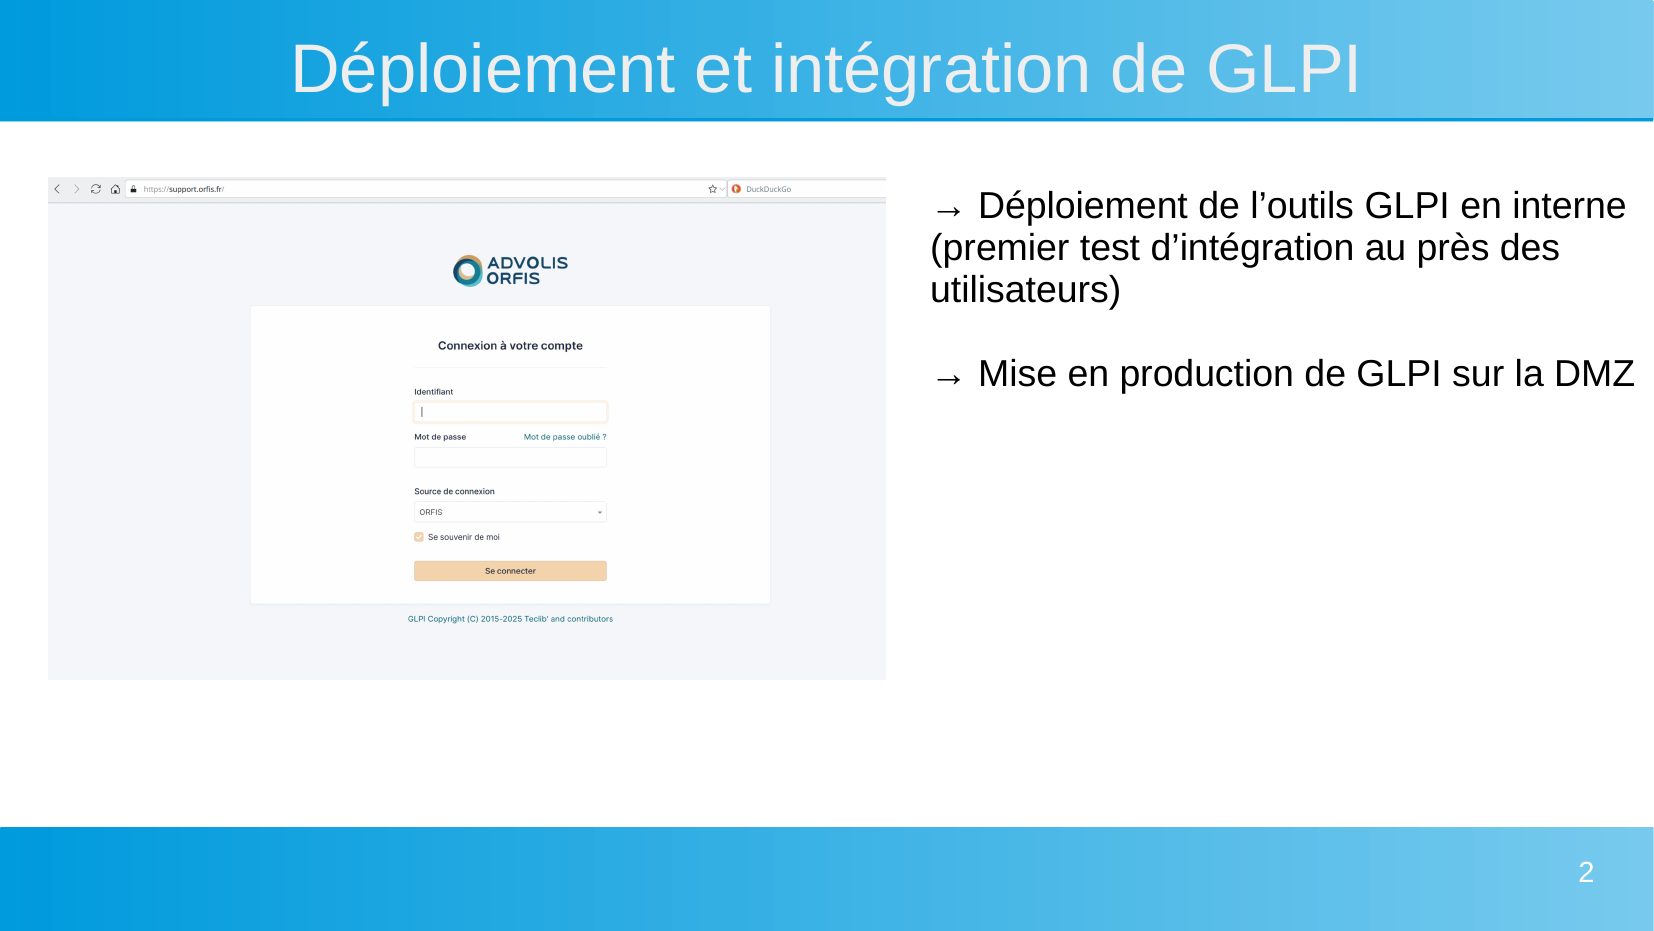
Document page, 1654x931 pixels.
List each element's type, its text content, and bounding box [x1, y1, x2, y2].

title Déploiement et intégration de GLPI [0, 0, 1654, 146]
picture [48, 177, 886, 680]
text_box → Déploiement de l’outils GLPI en interne (premier test d’intégration au près des utilisateurs) → Mise en production de GLPI sur la DMZ [915, 177, 1654, 827]
